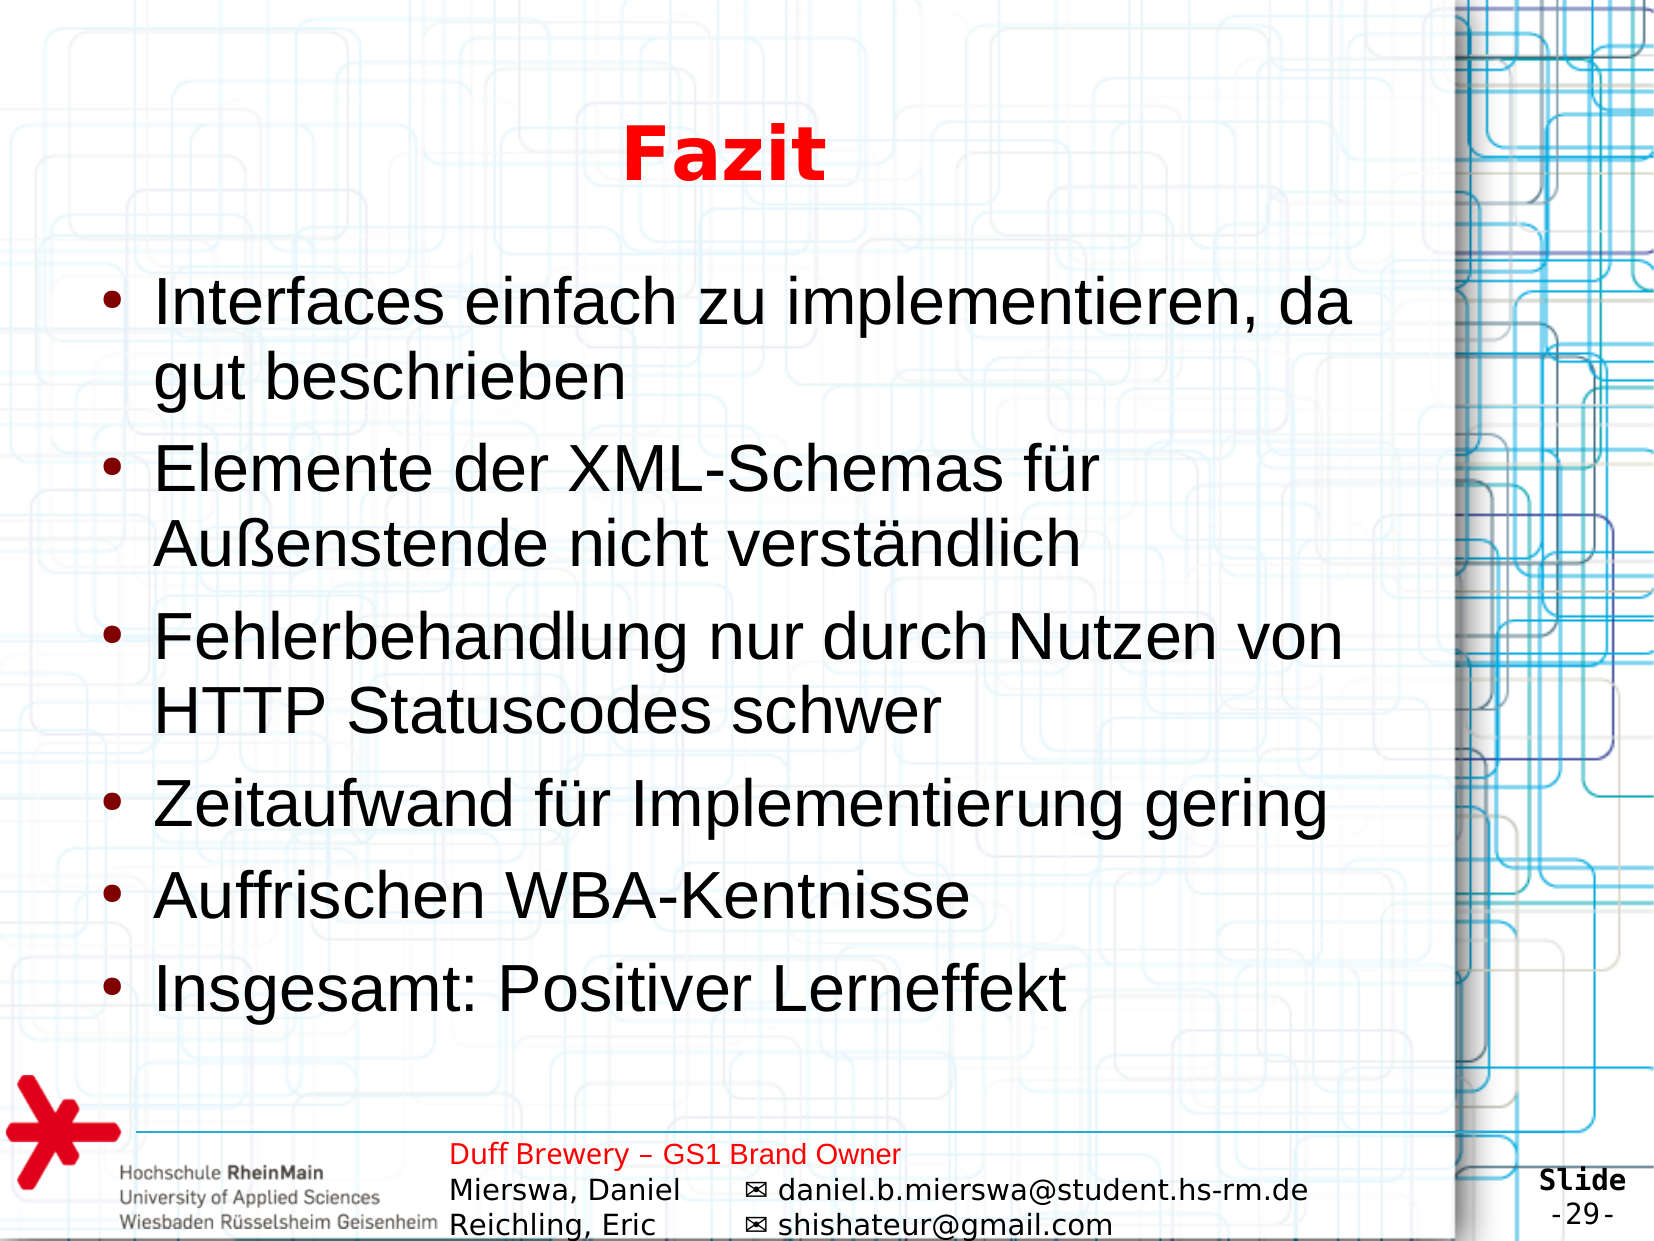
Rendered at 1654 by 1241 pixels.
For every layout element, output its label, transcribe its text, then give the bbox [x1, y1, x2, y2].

title Fazit [29, 70, 1418, 239]
list Interfaces einfach zu implementieren, da gut beschrieben Elemente der XML-Schemas für Außenstende nicht verständlich Fehlerbehandlung nur durch Nutzen von HTTP Statuscodes schwer Zeitaufwand für Implementierung gering Auffrischen WBA-Kentnisse Insgesamt: Positiver Lerneffekt [82, 264, 1418, 1148]
picture [964, 1221, 973, 1233]
picture [568, 1221, 577, 1233]
picture [0, 0, 1654, 1241]
